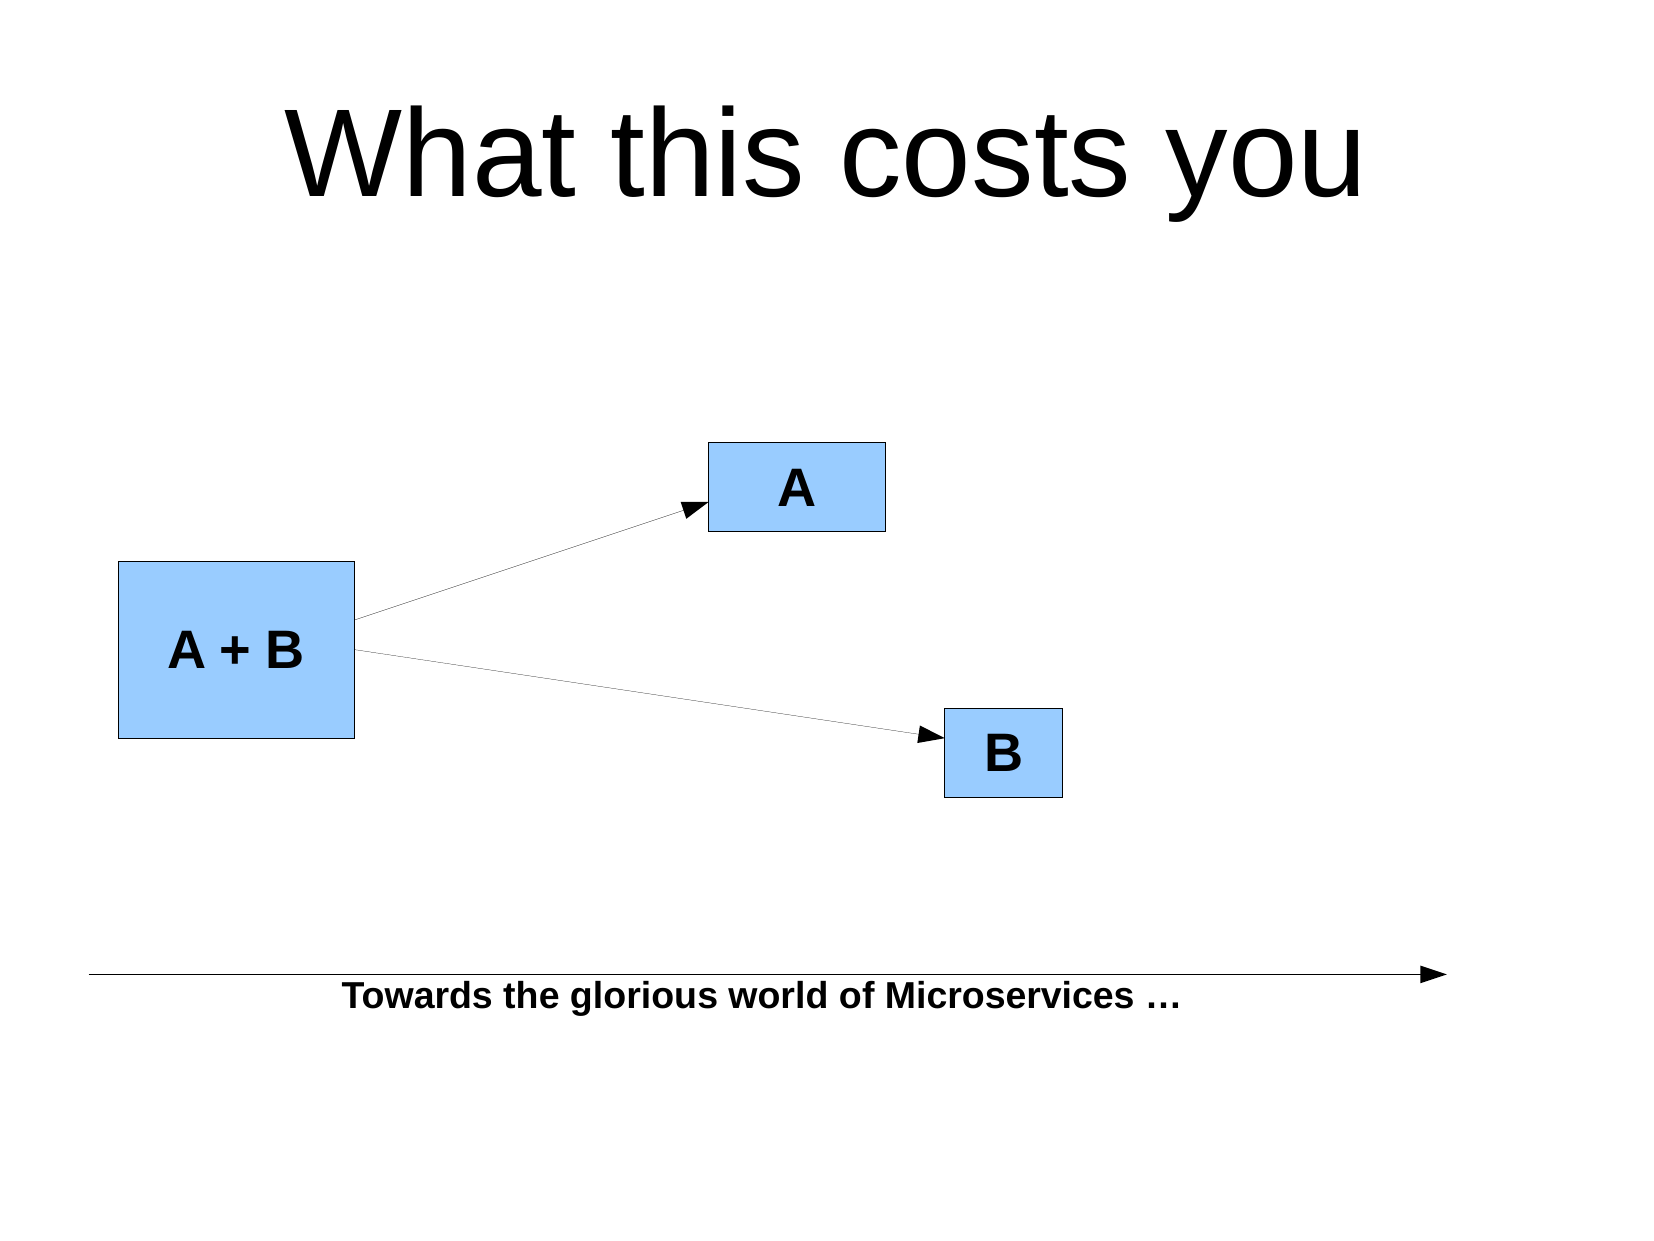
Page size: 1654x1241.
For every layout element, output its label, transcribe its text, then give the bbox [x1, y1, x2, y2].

title What this costs you [82, 49, 1571, 257]
text_box A + B [118, 561, 355, 739]
text_box A [708, 442, 886, 532]
text_box B [944, 708, 1063, 798]
